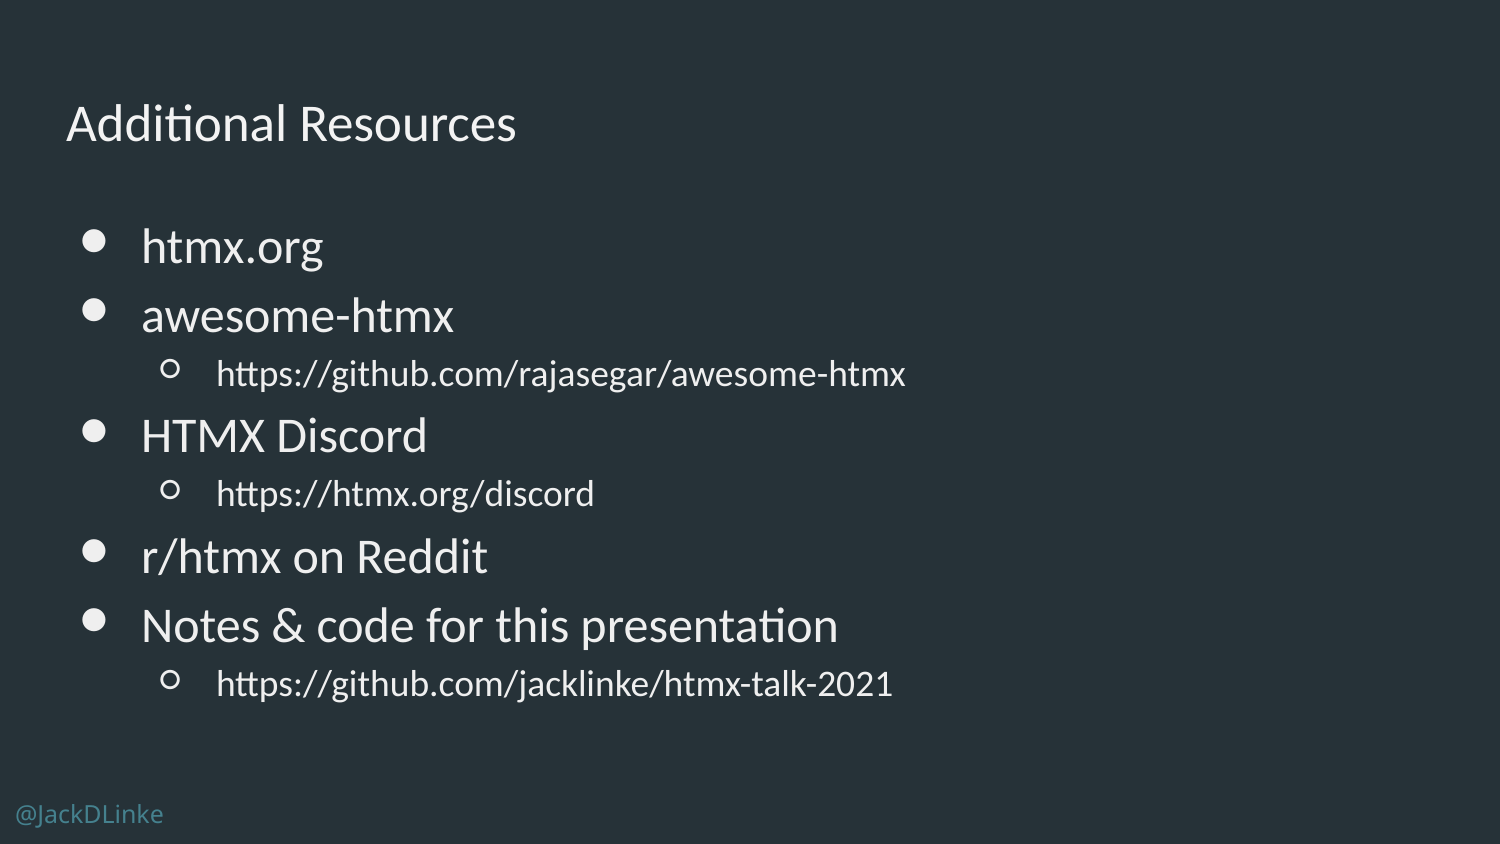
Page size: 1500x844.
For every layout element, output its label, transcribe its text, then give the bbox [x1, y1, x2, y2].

title Additional Resources [51, 72, 1449, 167]
list htmx.org awesome-htmx https://github.com/rajasegar/awesome-htmx HTMX Discord https://htmx.org/discord r/htmx on Reddit Notes & code for this presentation https://github.com/jacklinke/htmx-talk-2021 [51, 189, 1449, 750]
